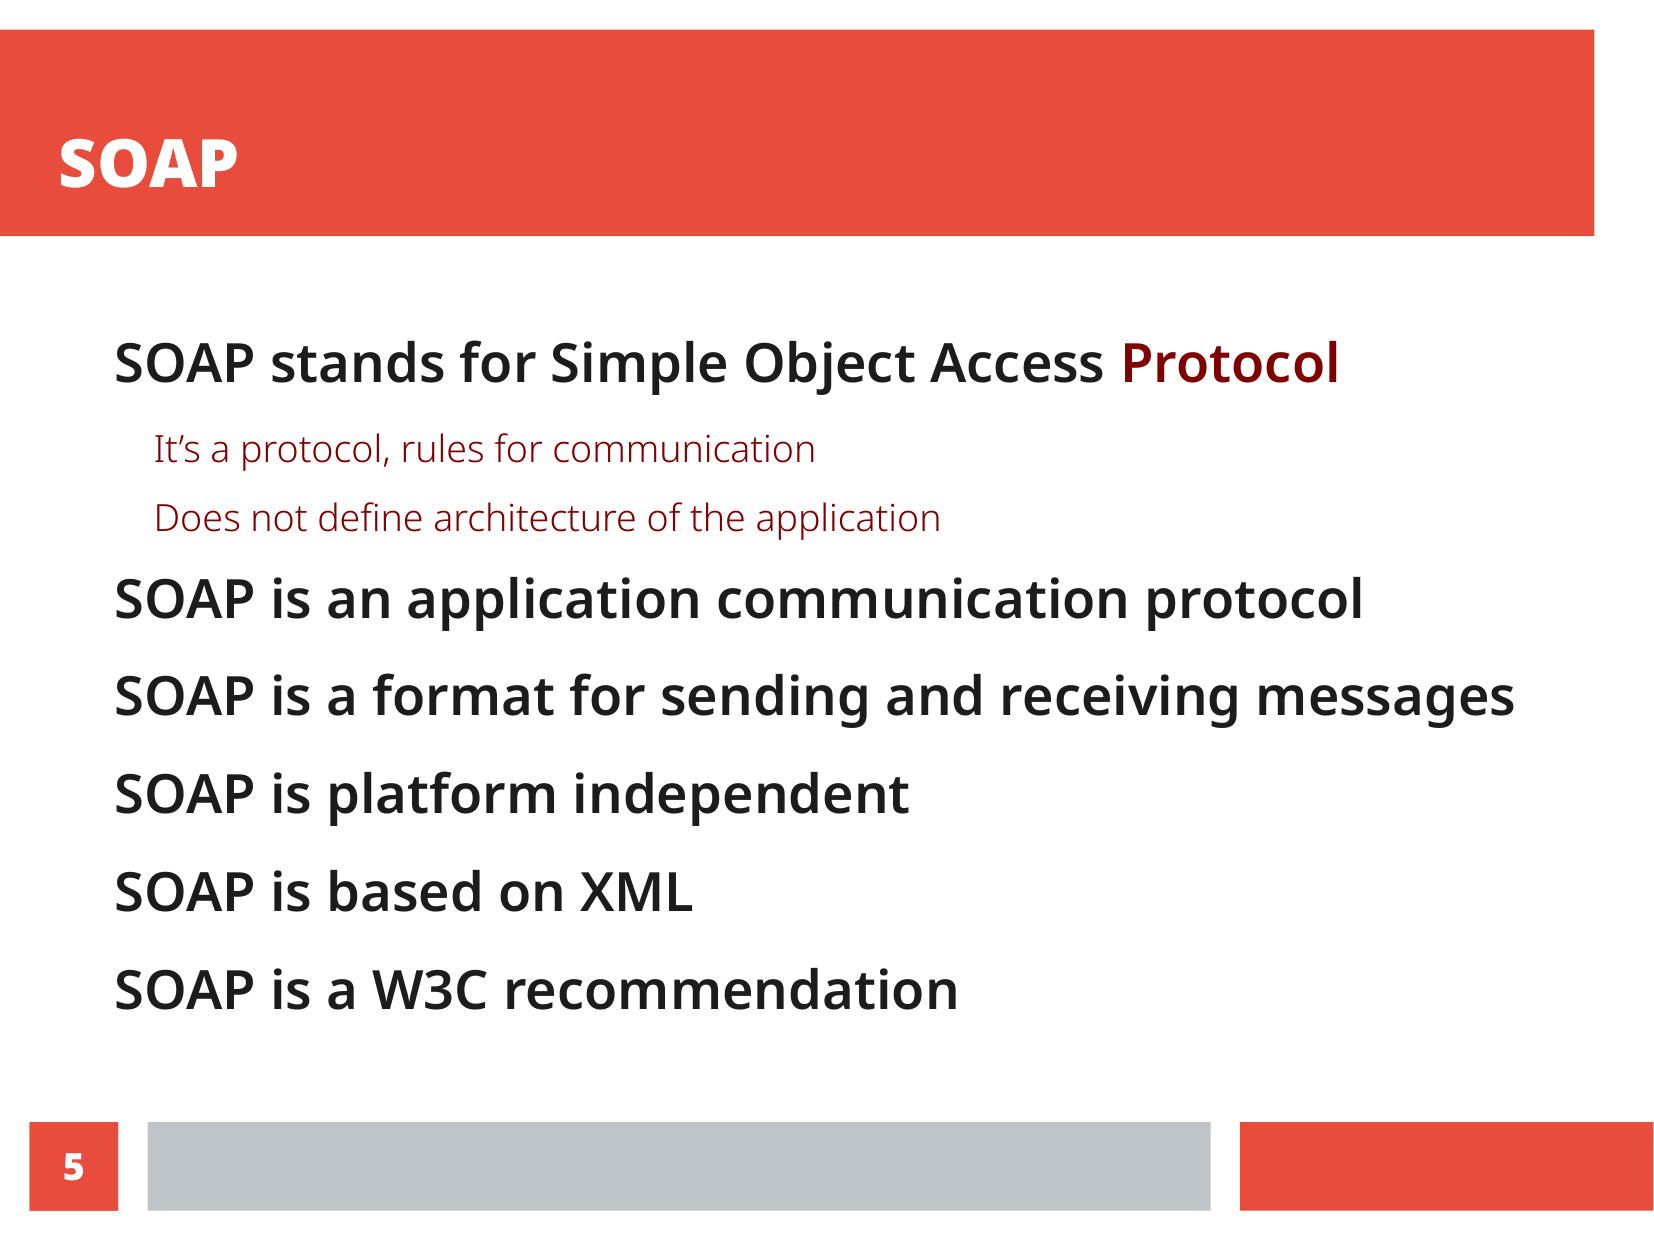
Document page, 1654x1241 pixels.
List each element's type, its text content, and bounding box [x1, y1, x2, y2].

title SOAP [59, 59, 1595, 207]
list SOAP stands for Simple Object Access Protocol It’s a protocol, rules for communication Does not define architecture of the application SOAP is an application communication protocol SOAP is a format for sending and receiving messages SOAP is platform independent SOAP is based on XML SOAP is a W3C recommendation [59, 324, 1565, 1093]
